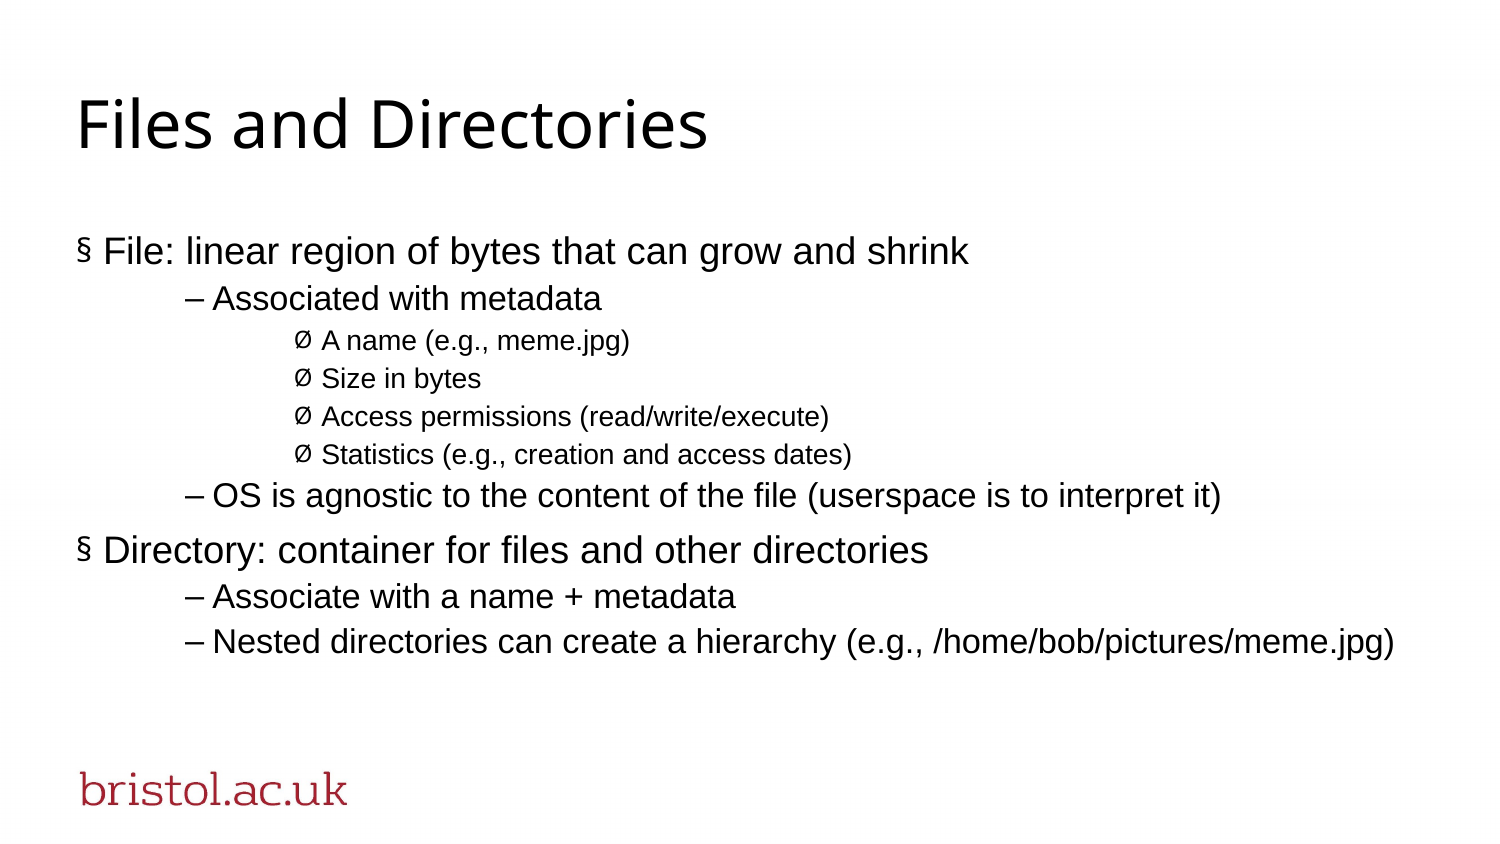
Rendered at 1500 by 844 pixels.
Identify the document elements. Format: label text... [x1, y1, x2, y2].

list File: linear region of bytes that can grow and shrink Associated with metadata A name (e.g., meme.jpg) Size in bytes Access permissions (read/write/execute) Statistics (e.g., creation and access dates) OS is agnostic to the content of the file (userspace is to interpret it) Directory: container for files and other directories Associate with a name + metadata Nested directories can create a hierarchy (e.g., /home/bob/pictures/meme.jpg) [60, 224, 1440, 699]
title Files and Directories [60, 44, 1440, 209]
